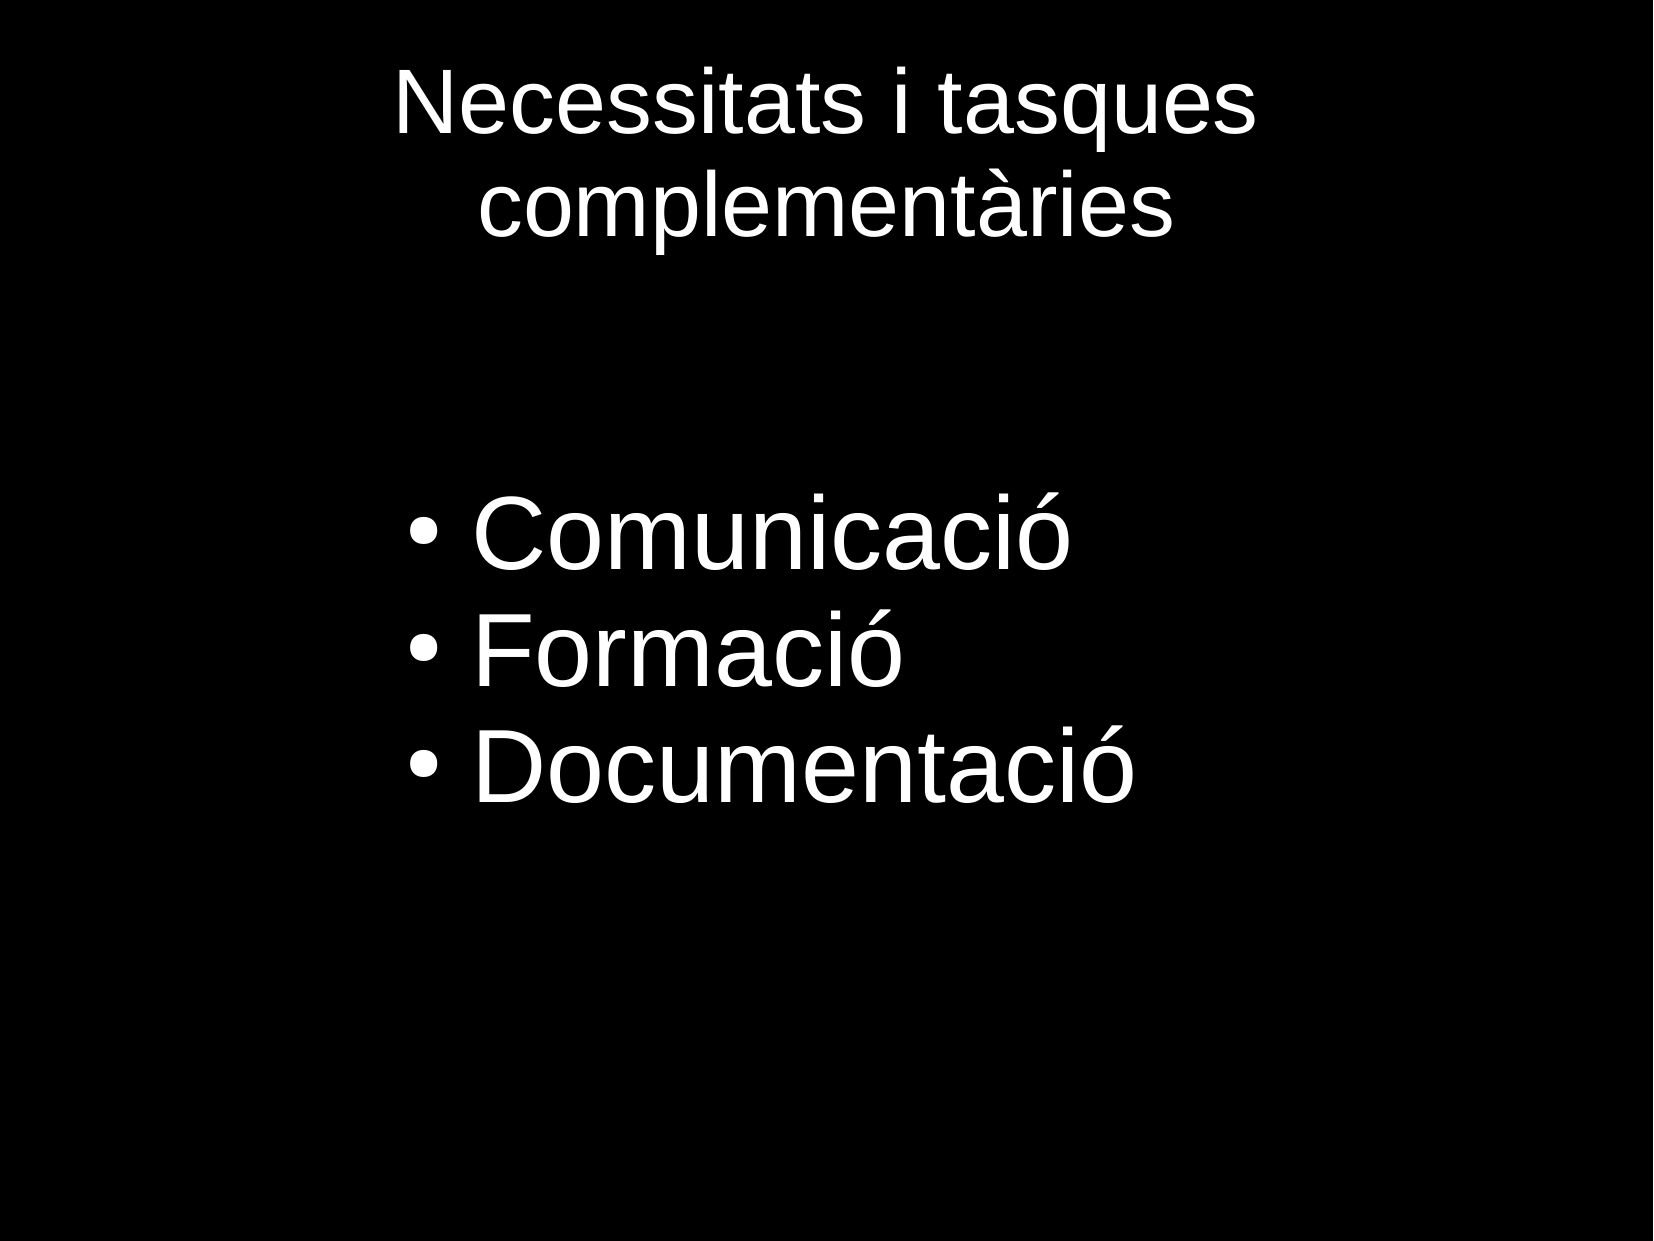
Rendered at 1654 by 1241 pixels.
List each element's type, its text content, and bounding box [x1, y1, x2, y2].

title Necessitats i tasques complementàries [82, 49, 1571, 257]
subtitle Comunicació Formació Documentació [405, 290, 1571, 1010]
